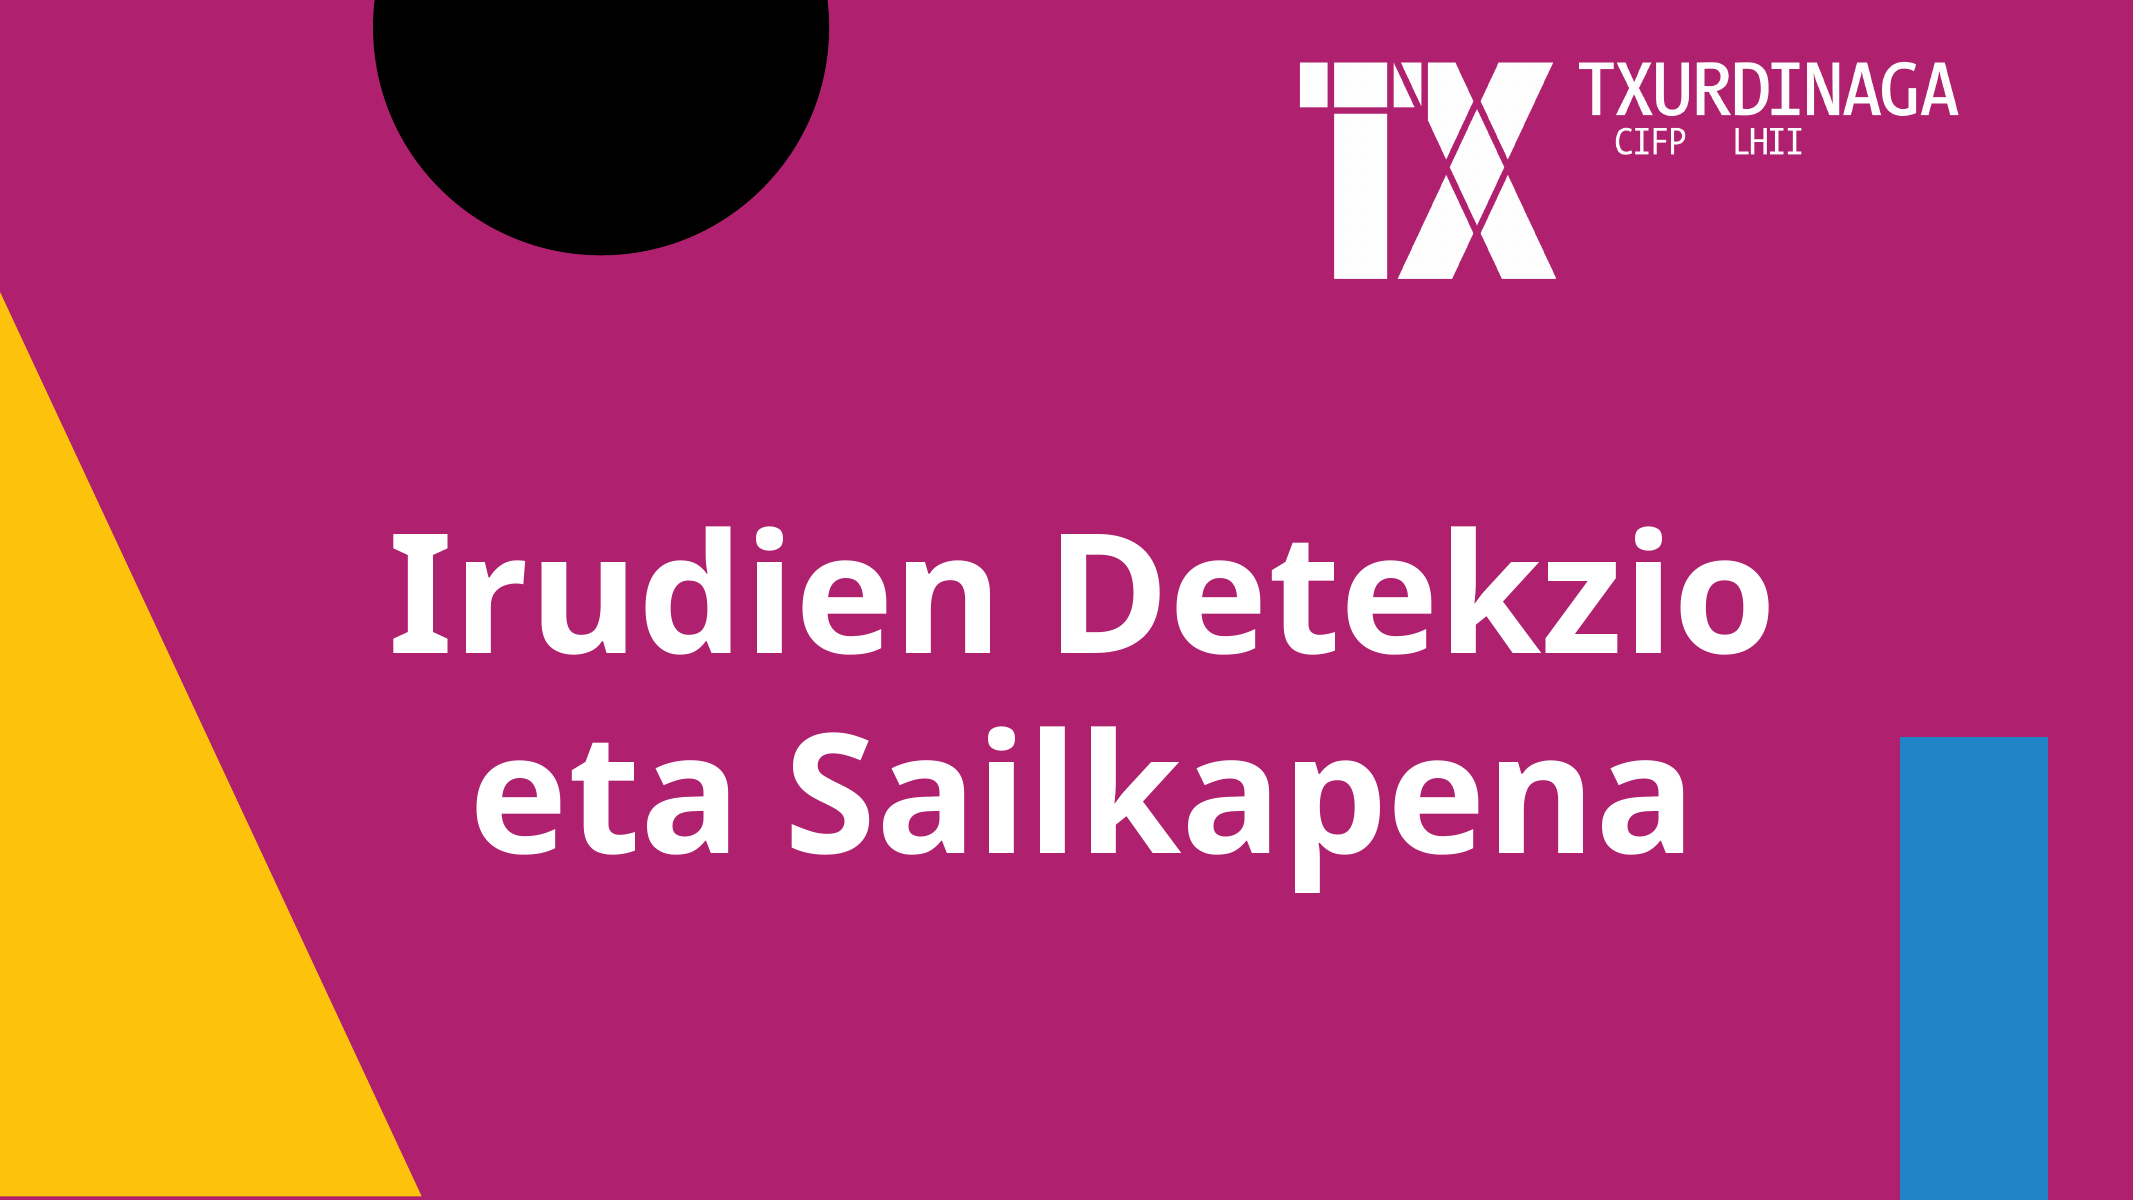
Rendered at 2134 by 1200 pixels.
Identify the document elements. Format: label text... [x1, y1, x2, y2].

picture [1281, 13, 1975, 292]
title Irudien Detekzio eta Sailkapena [266, 566, 1900, 808]
